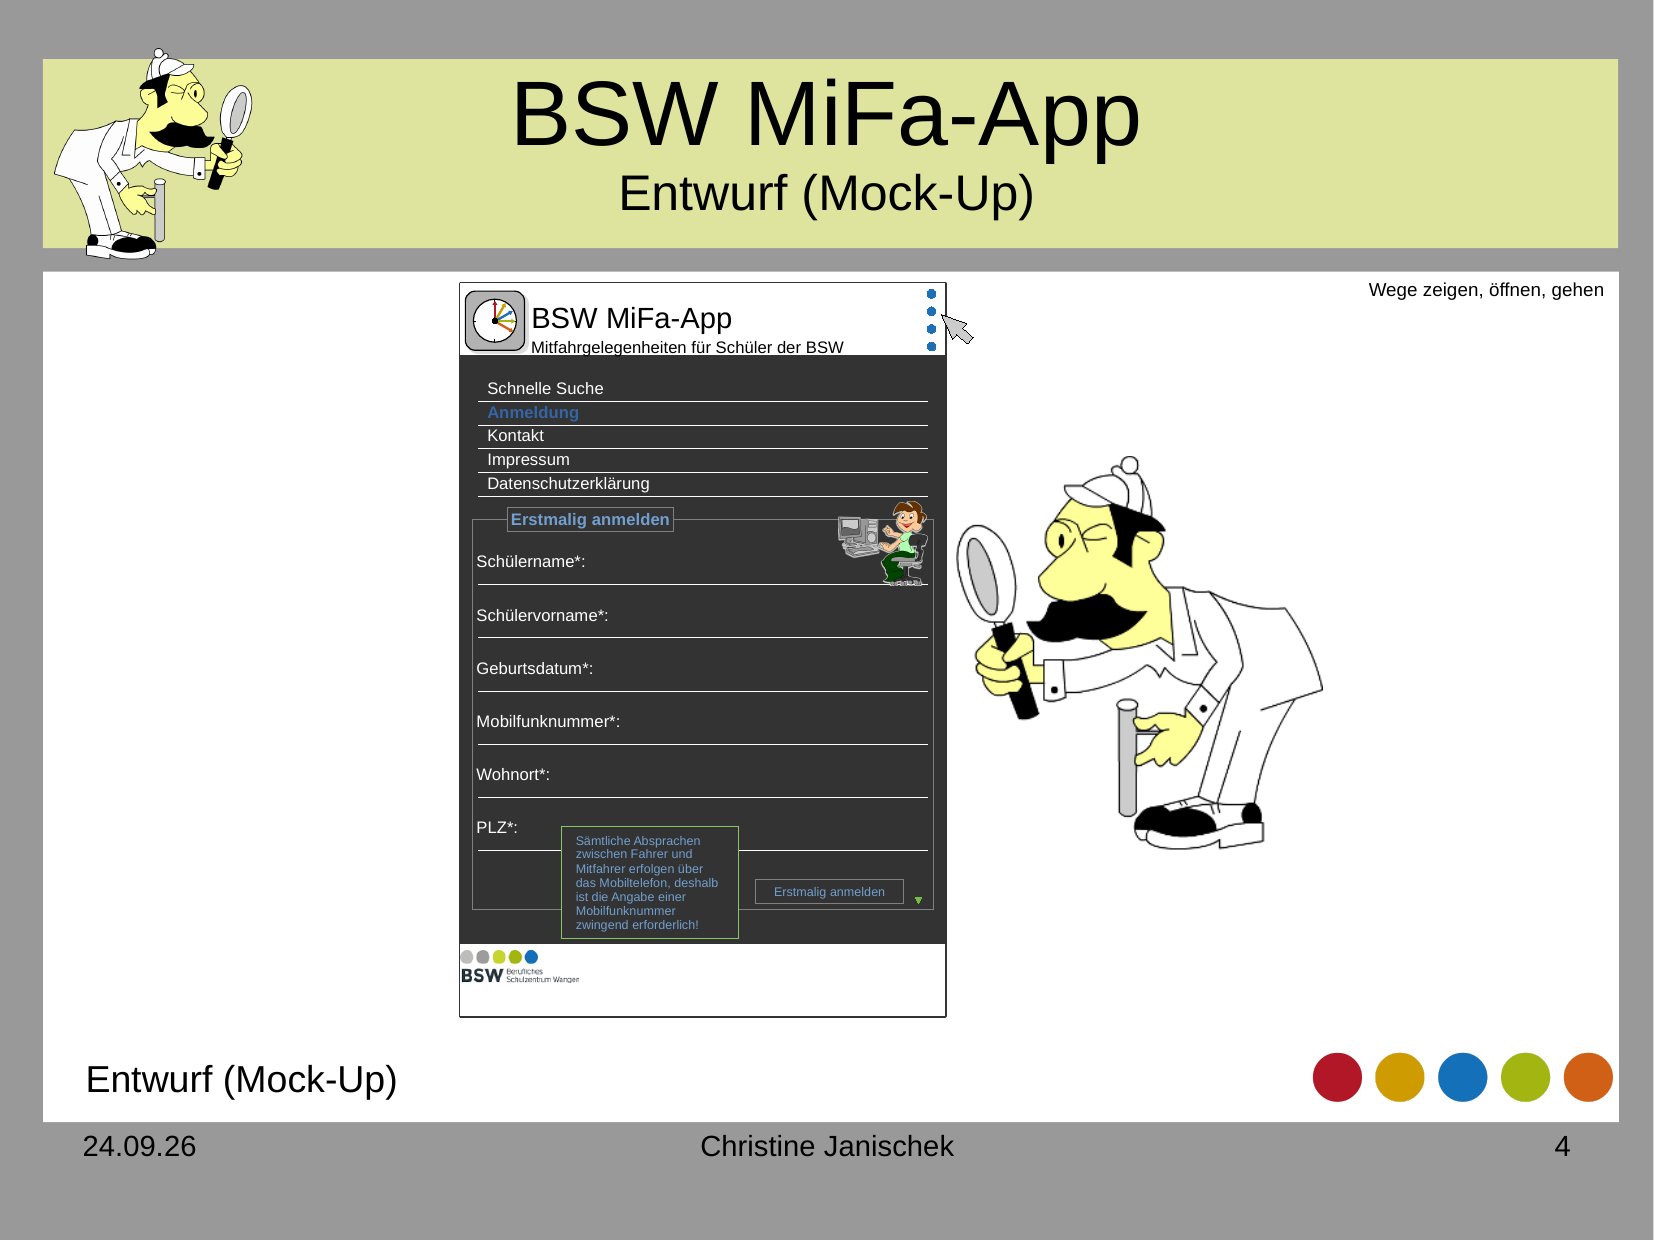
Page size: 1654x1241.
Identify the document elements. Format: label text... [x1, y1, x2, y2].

picture [1311, 1051, 1616, 1106]
text_box Impressum [472, 442, 591, 466]
text_box Wohnort*: [461, 758, 638, 811]
text_box Erstmalig anmelden [755, 879, 904, 904]
text_box BSW MiFa-App [523, 294, 751, 330]
text_box Kontakt [472, 419, 591, 442]
text_box Mobilfunknummer*: [461, 705, 638, 758]
text_box [460, 283, 974, 1016]
text_box Sämtliche Absprachen zwischen Fahrer und Mitfahrer erfolgen über das Mobiltelefon, deshalb ist die Angabe einer Mobilfunknummer zwingend erforderlich! [561, 826, 739, 939]
picture [955, 456, 1323, 851]
text_box Entwurf (Mock-Up) [70, 1051, 887, 1109]
text_box Datenschutzerklärung [472, 466, 674, 501]
text_box Mitfahrgelegenheiten für Schüler der BSW [516, 330, 875, 384]
text_box Schülername*: [461, 545, 615, 579]
text_box PLZ*: [461, 811, 638, 864]
text_box Anmeldung [472, 406, 626, 430]
picture [54, 48, 253, 260]
text_box Geburtsdatum*: [461, 651, 638, 705]
text_box Schnelle Suche [472, 372, 638, 406]
text_box Erstmalig anmelden [507, 507, 674, 532]
text_box Schülervorname*: [461, 598, 638, 651]
title BSW MiFa-App Entwurf (Mock-Up) [82, 62, 1571, 221]
picture [838, 501, 928, 586]
picture [460, 950, 579, 983]
